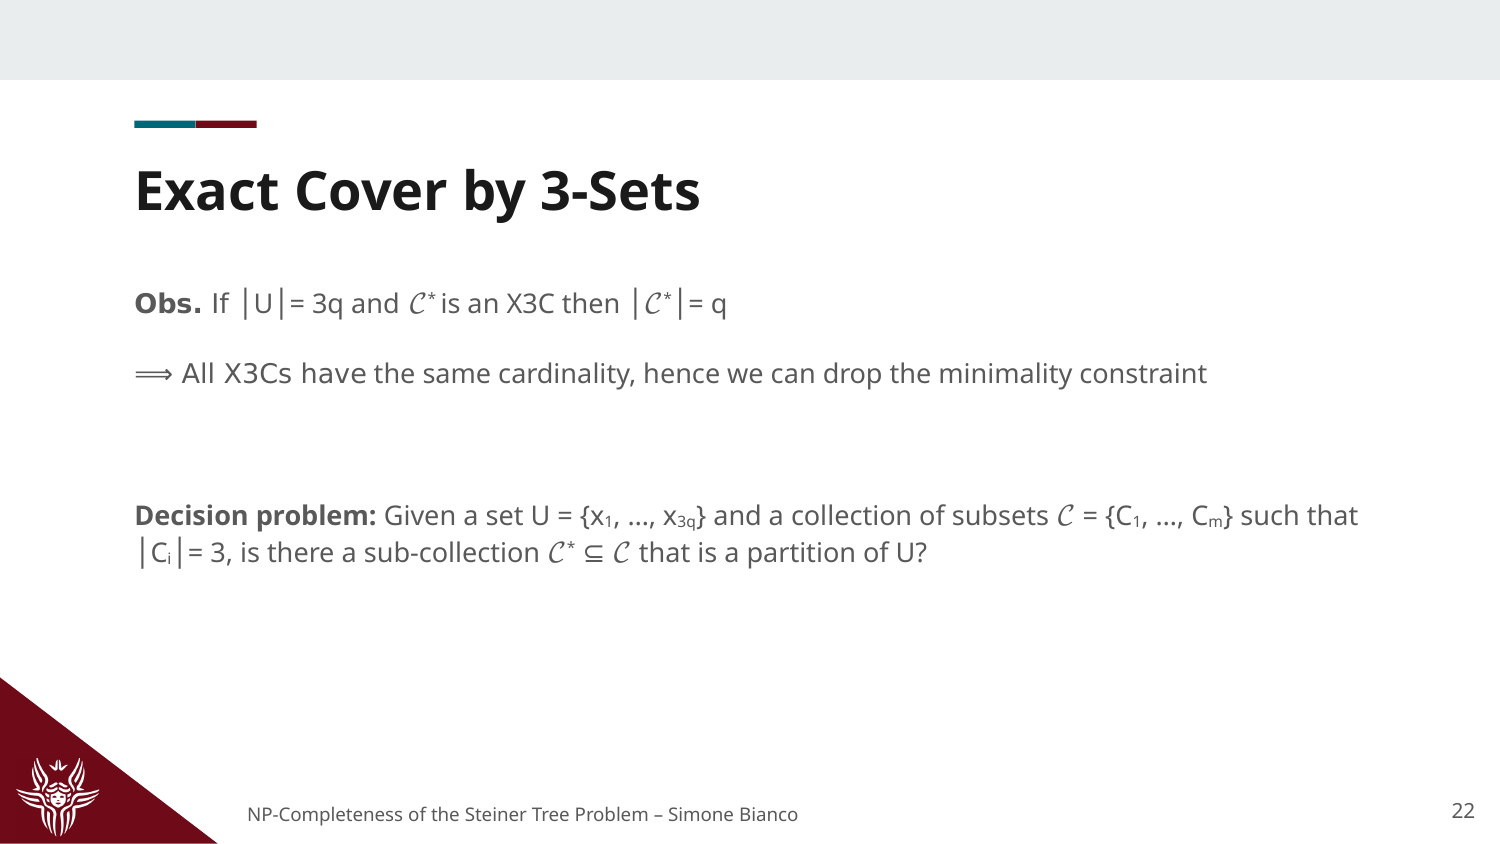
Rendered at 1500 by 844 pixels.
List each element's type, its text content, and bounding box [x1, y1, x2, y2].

title Exact Cover by 3-Sets [119, 141, 1381, 230]
subtitle NP-Completeness of the Steiner Tree Problem – Simone Bianco [232, 783, 1193, 839]
picture [16, 758, 100, 839]
list Obs. If │U│= 3q and 𝒞* is an X3C then │𝒞*│= q ⟹ All X3Cs have the same cardinality, hence we can drop the minimality constraint Decision problem: Given a set U = {x1, …, x3q} and a collection of subsets 𝒞 = {C1, …, Cm} such that │Ci│= 3, is there a sub-collection 𝒞* ⊆ 𝒞 that is a partition of U? [119, 266, 1418, 637]
slide_number <number> [1400, 779, 1491, 844]
